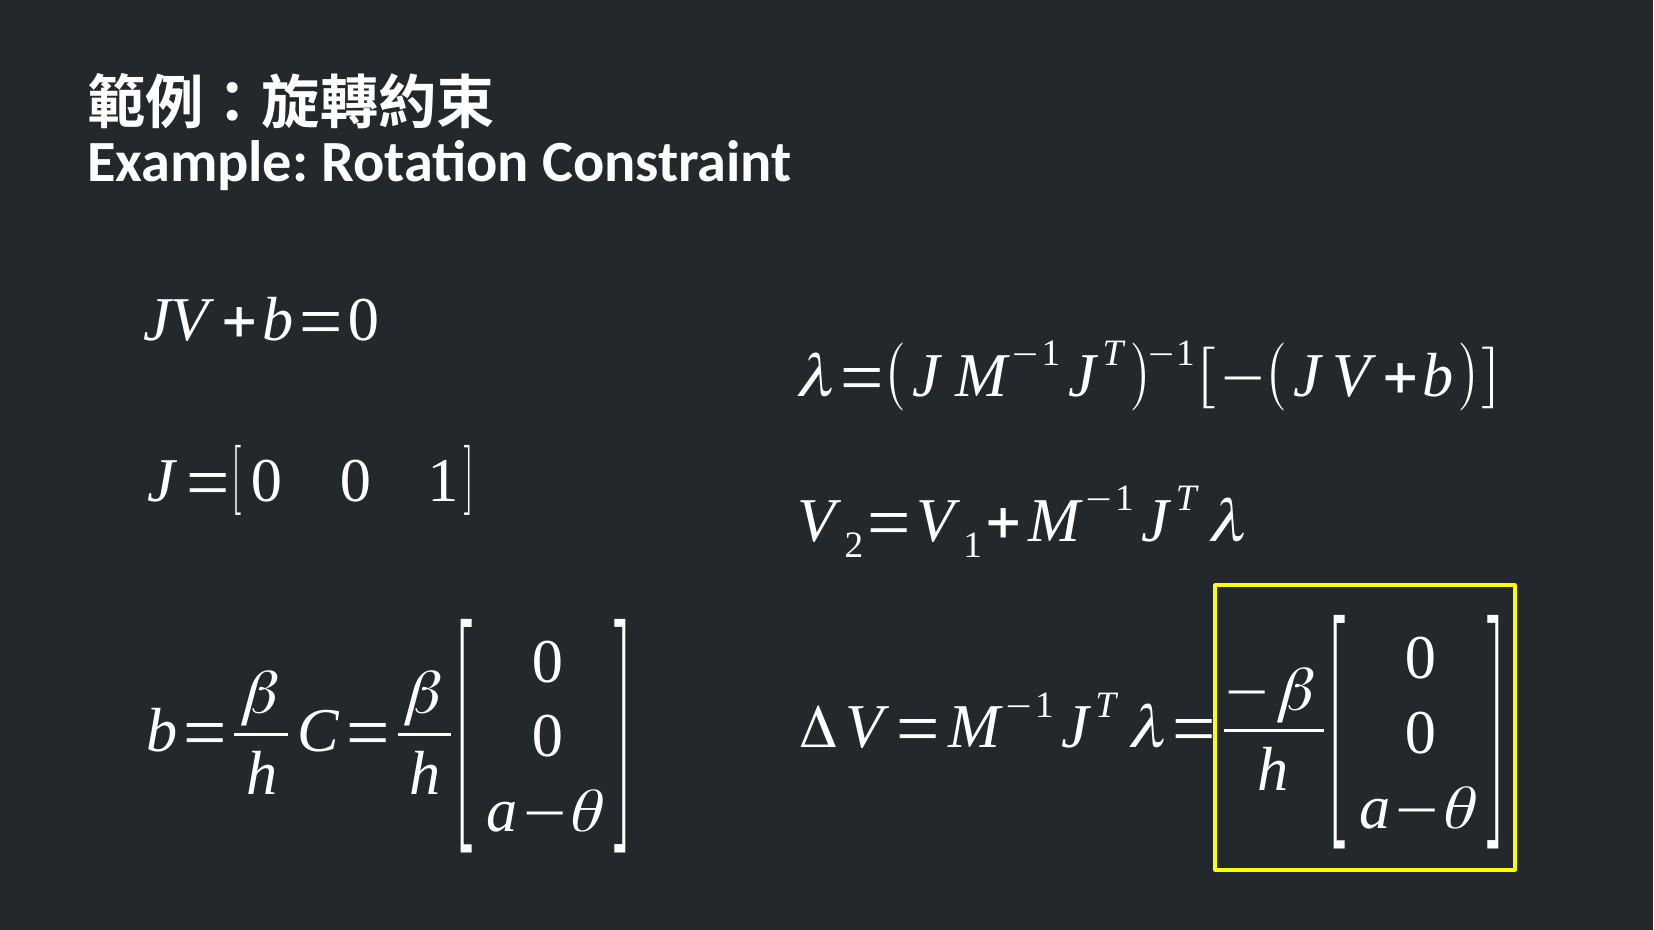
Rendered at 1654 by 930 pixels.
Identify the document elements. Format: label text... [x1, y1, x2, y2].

text_box 範例：旋轉約束 Example: Rotation Constraint [72, 72, 1363, 221]
chart [791, 612, 1215, 853]
text_box [1215, 585, 1516, 871]
chart [788, 332, 1504, 415]
chart [135, 284, 386, 354]
chart [791, 477, 1254, 565]
chart [139, 616, 644, 857]
chart [139, 441, 482, 519]
